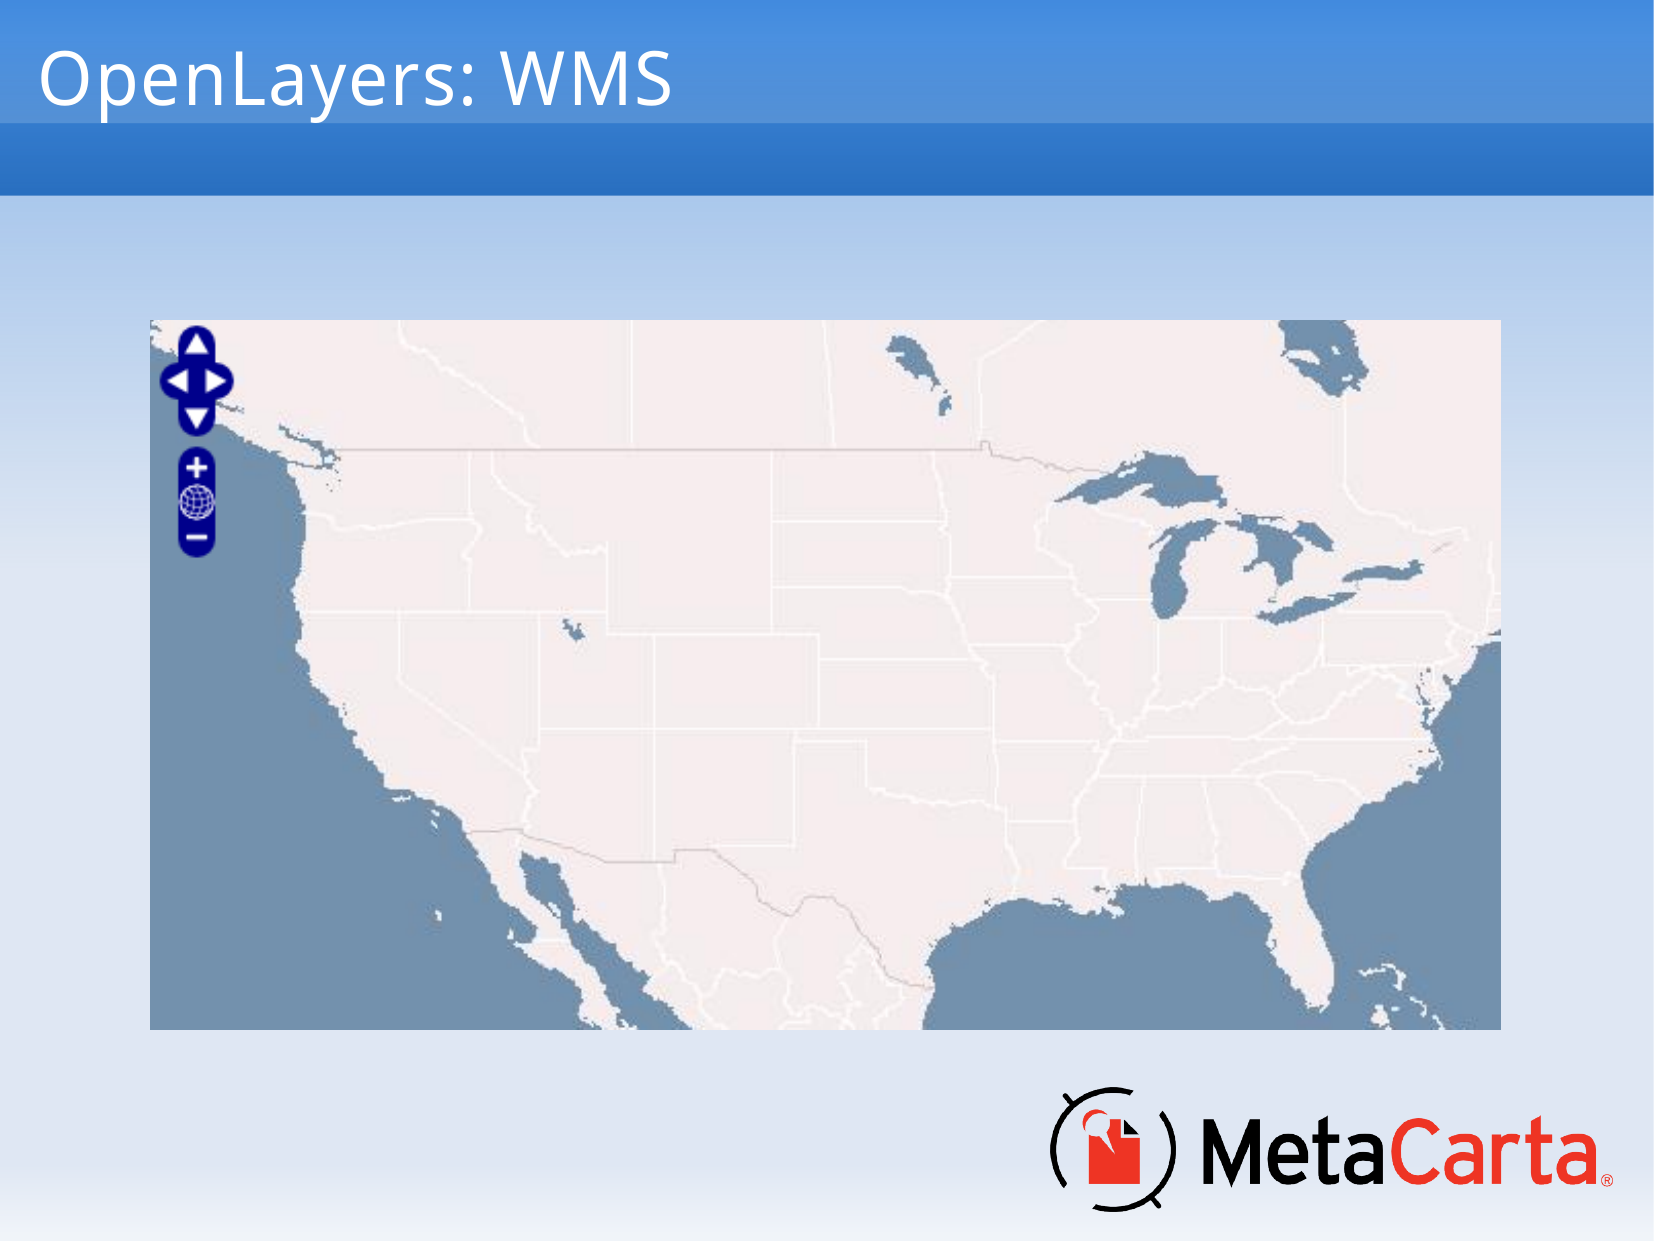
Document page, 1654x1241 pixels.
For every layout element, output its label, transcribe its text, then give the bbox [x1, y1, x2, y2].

title OpenLayers: WMS [37, 2, 1463, 151]
picture [0, 0, 1654, 1241]
